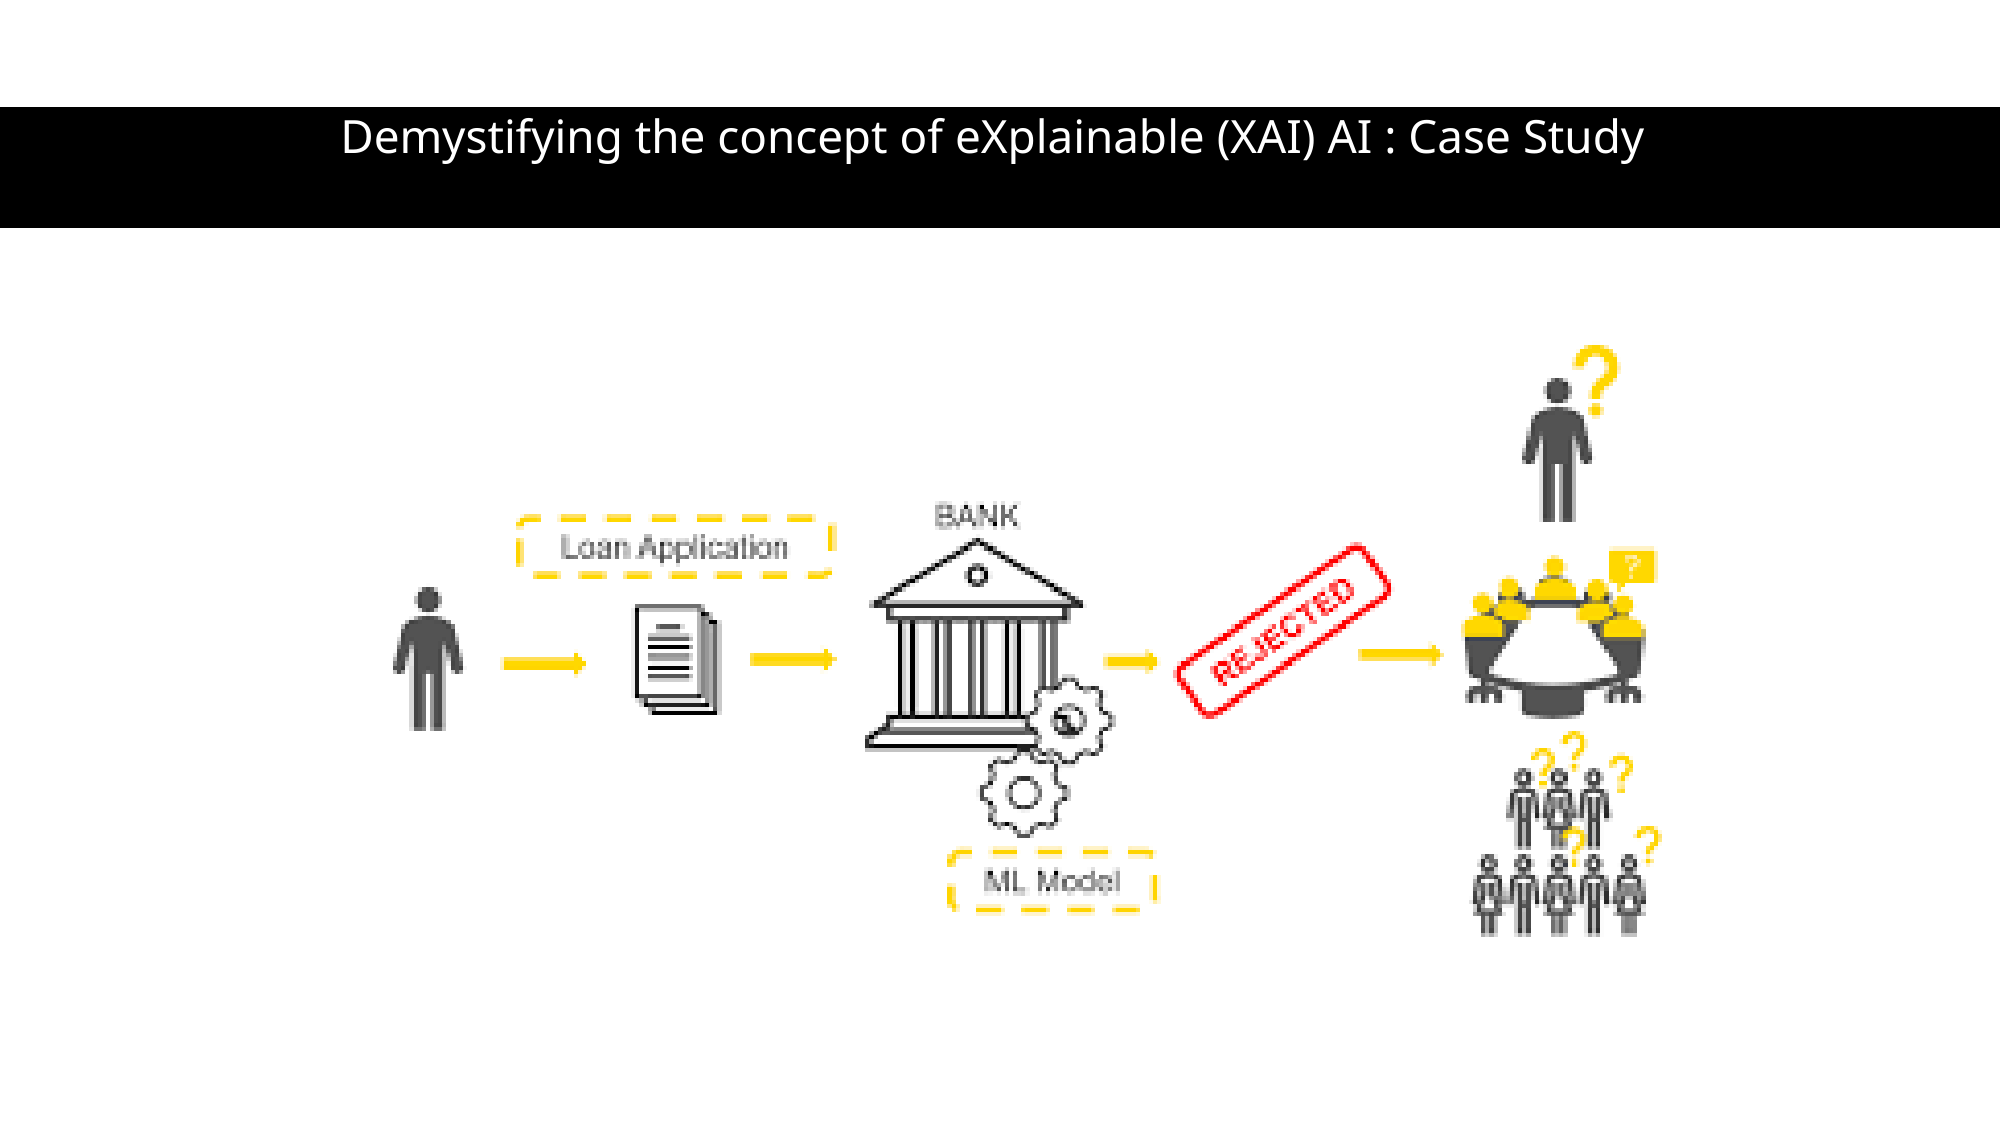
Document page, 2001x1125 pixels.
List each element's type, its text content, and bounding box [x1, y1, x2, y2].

text_box [0, 107, 91, 228]
picture [373, 321, 1683, 970]
text_box [1931, 107, 2000, 228]
title Demystifying the concept of eXplainable (XAI) AI : Case Study [91, 105, 1931, 228]
